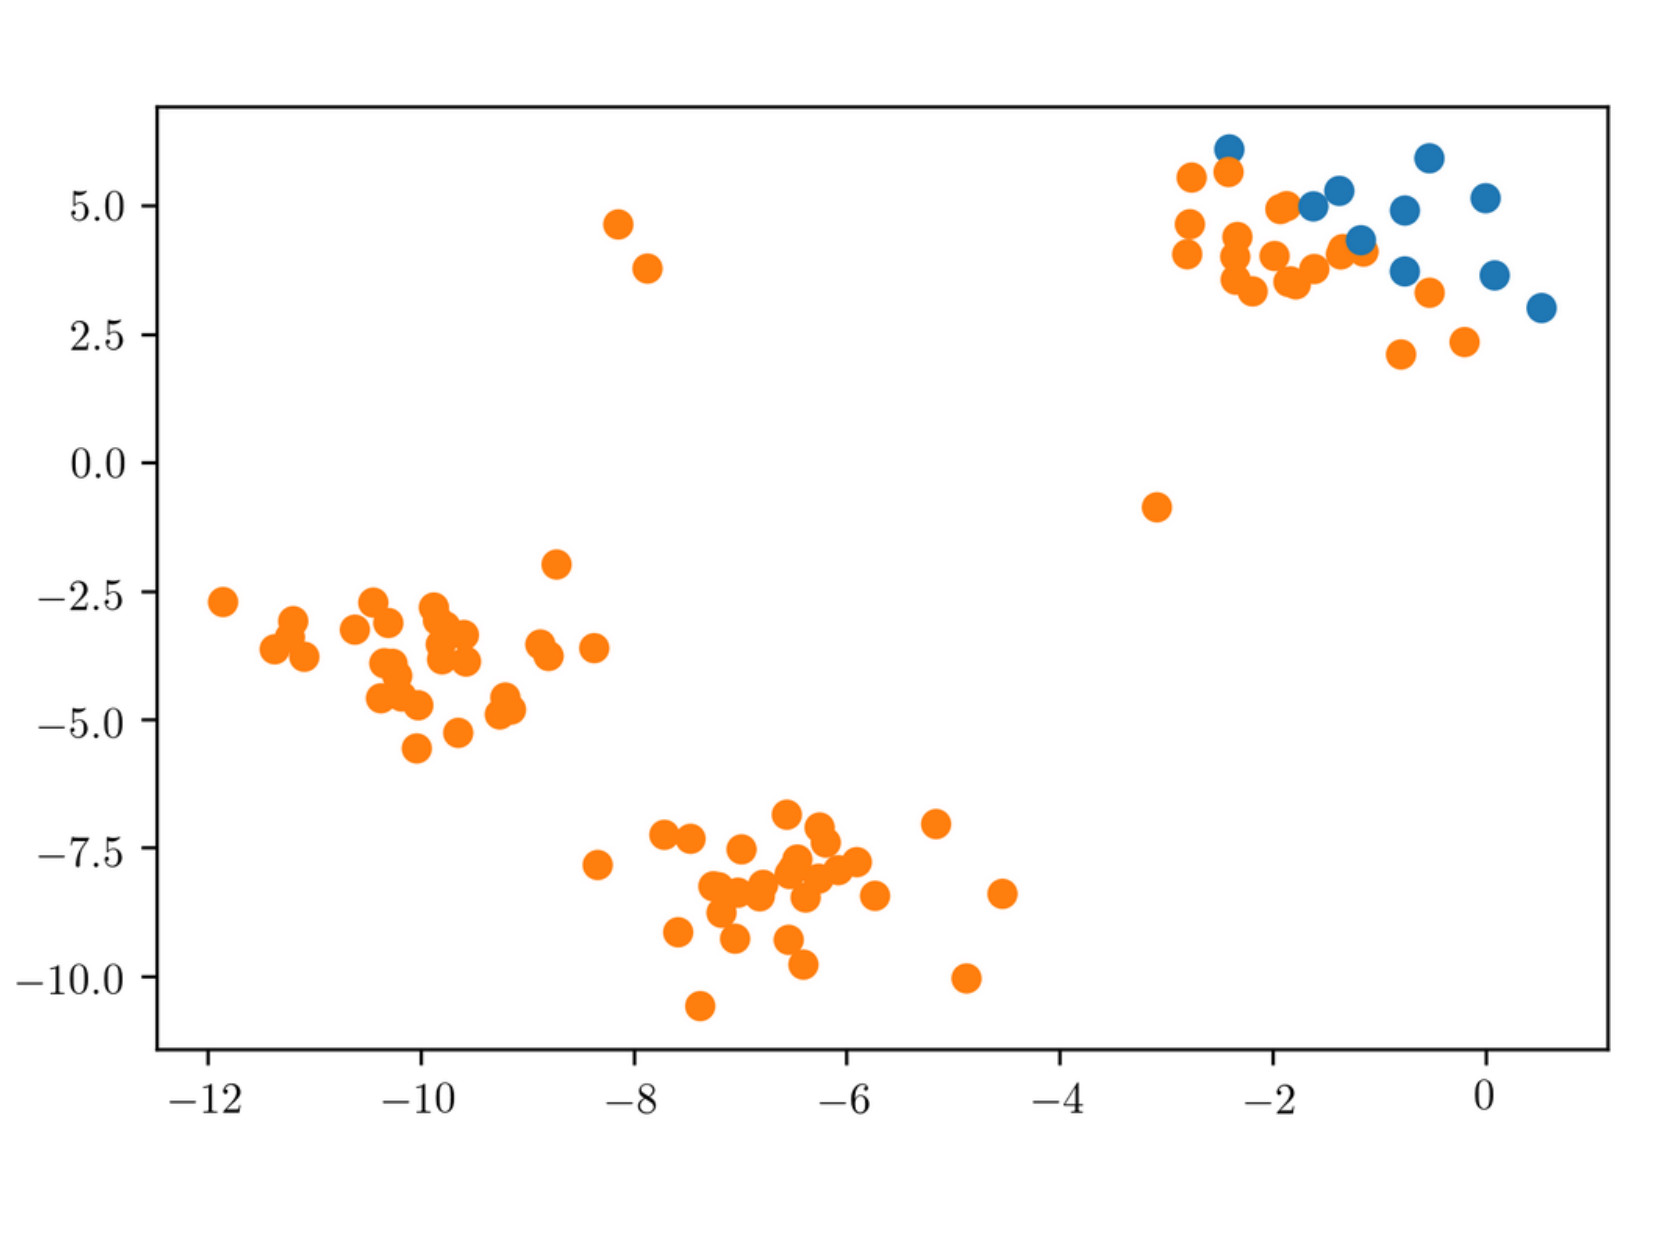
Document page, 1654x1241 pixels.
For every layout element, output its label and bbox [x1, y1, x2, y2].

picture [15, 74, 1650, 1141]
